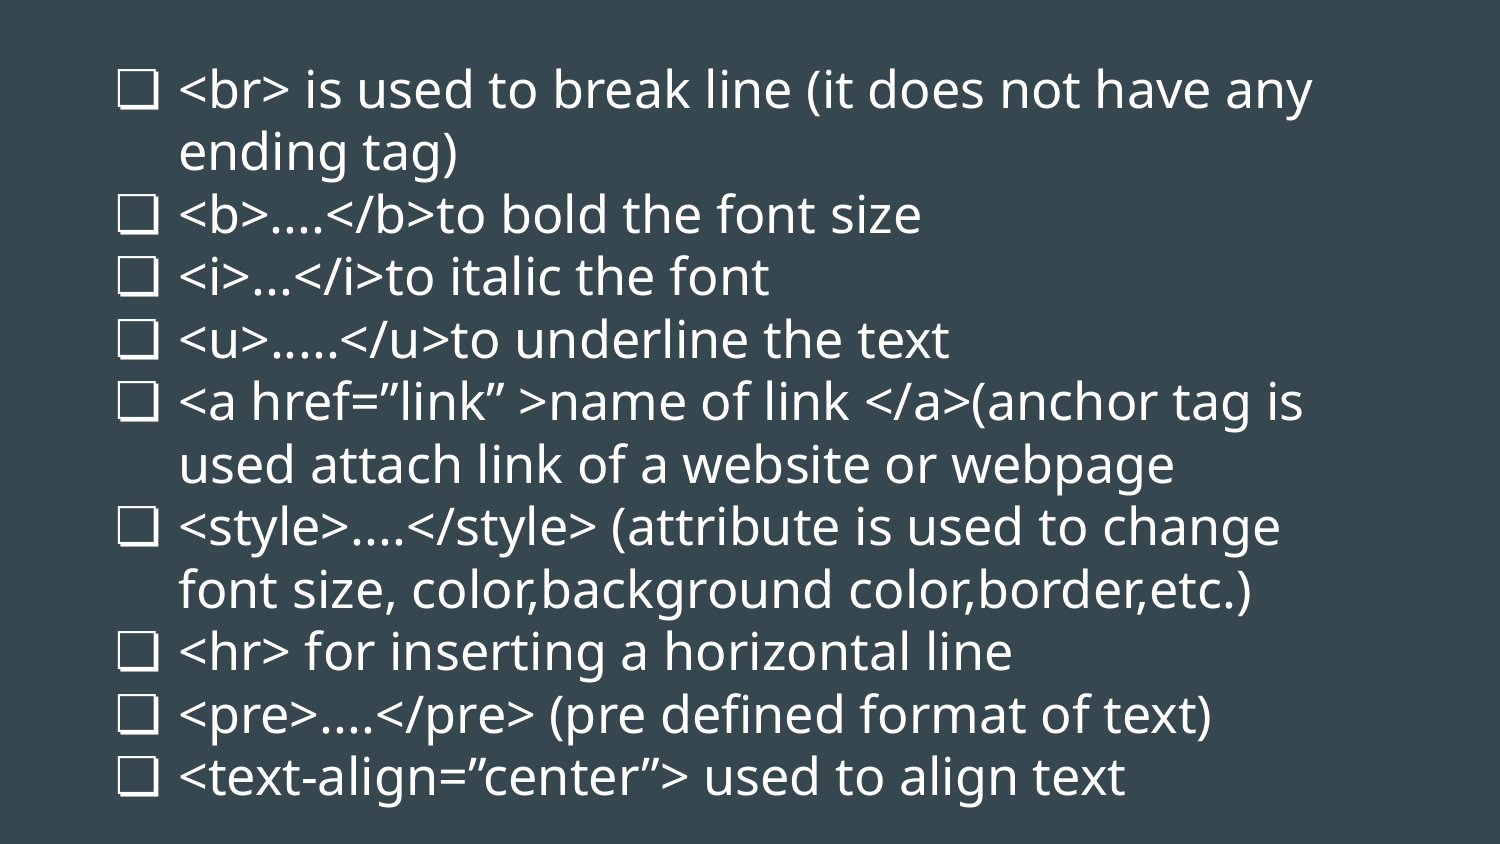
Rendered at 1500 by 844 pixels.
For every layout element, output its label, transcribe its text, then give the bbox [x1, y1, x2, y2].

text_box <br> is used to break line (it does not have any ending tag) <b>....</b>to bold the font size <i>...</i>to italic the font <u>.....</u>to underline the text <a href=”link” >name of link </a>(anchor tag is used attach link of a website or webpage <style>....</style> (attribute is used to change font size, color,background color,border,etc.) <hr> for inserting a horizontal line <pre>....</pre> (pre defined format of text) <text-align=”center”> used to align text [88, 41, 1330, 821]
